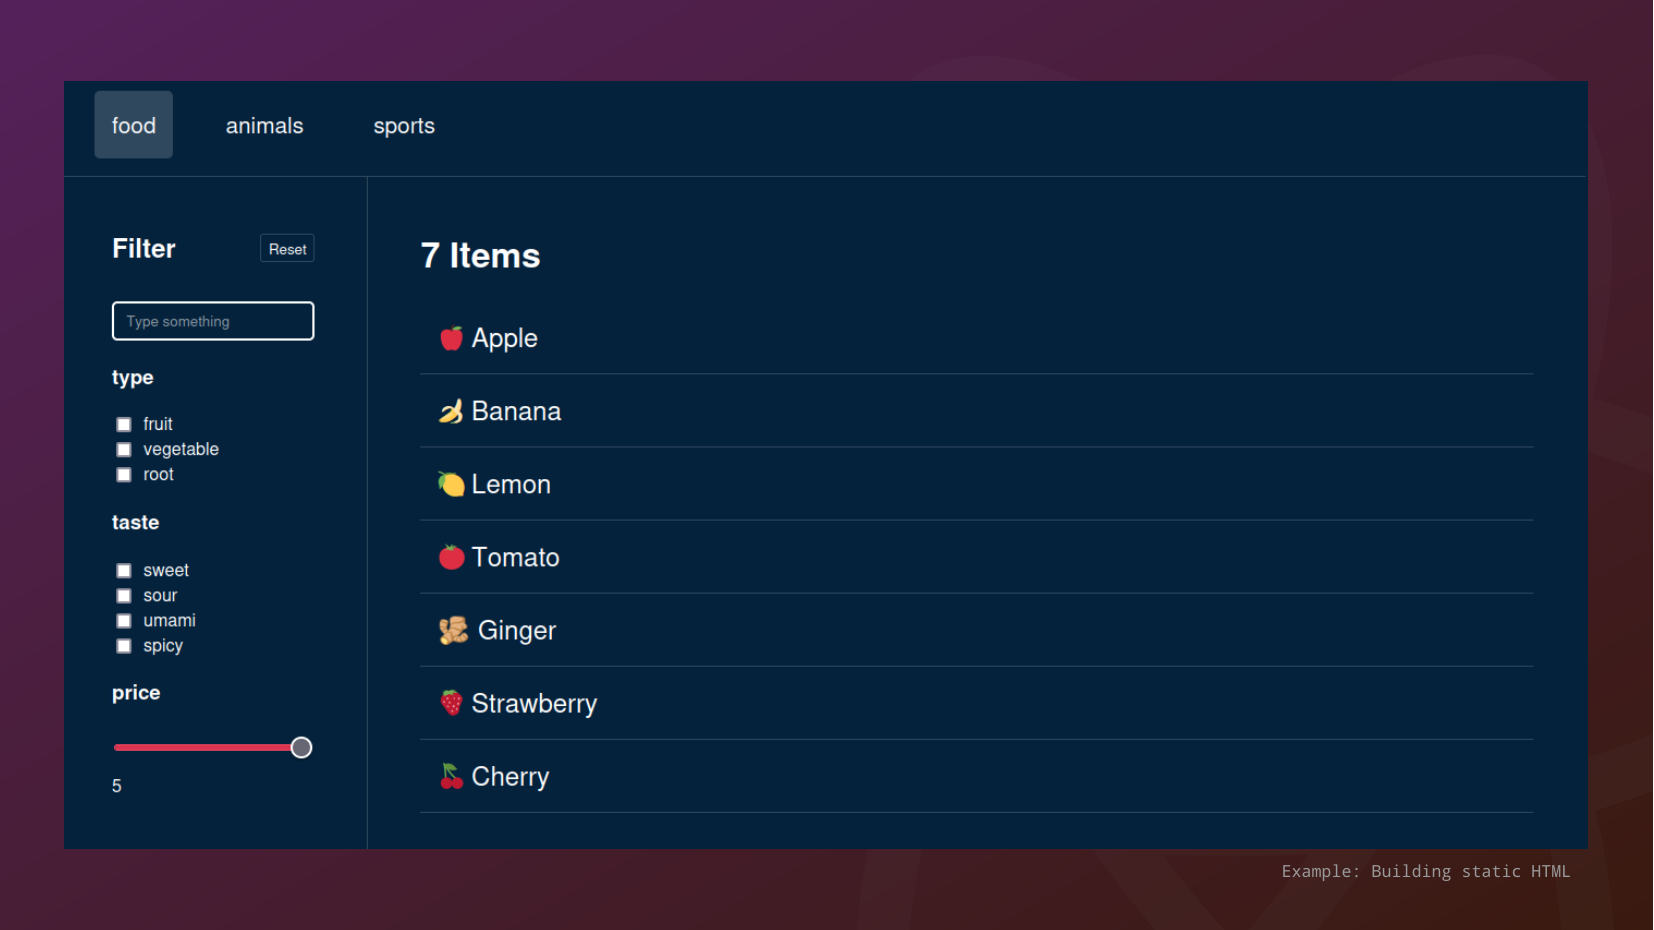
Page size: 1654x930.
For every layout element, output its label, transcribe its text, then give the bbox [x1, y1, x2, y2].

text_box Example: Building static HTML [1162, 854, 1587, 909]
picture [64, 81, 1588, 849]
